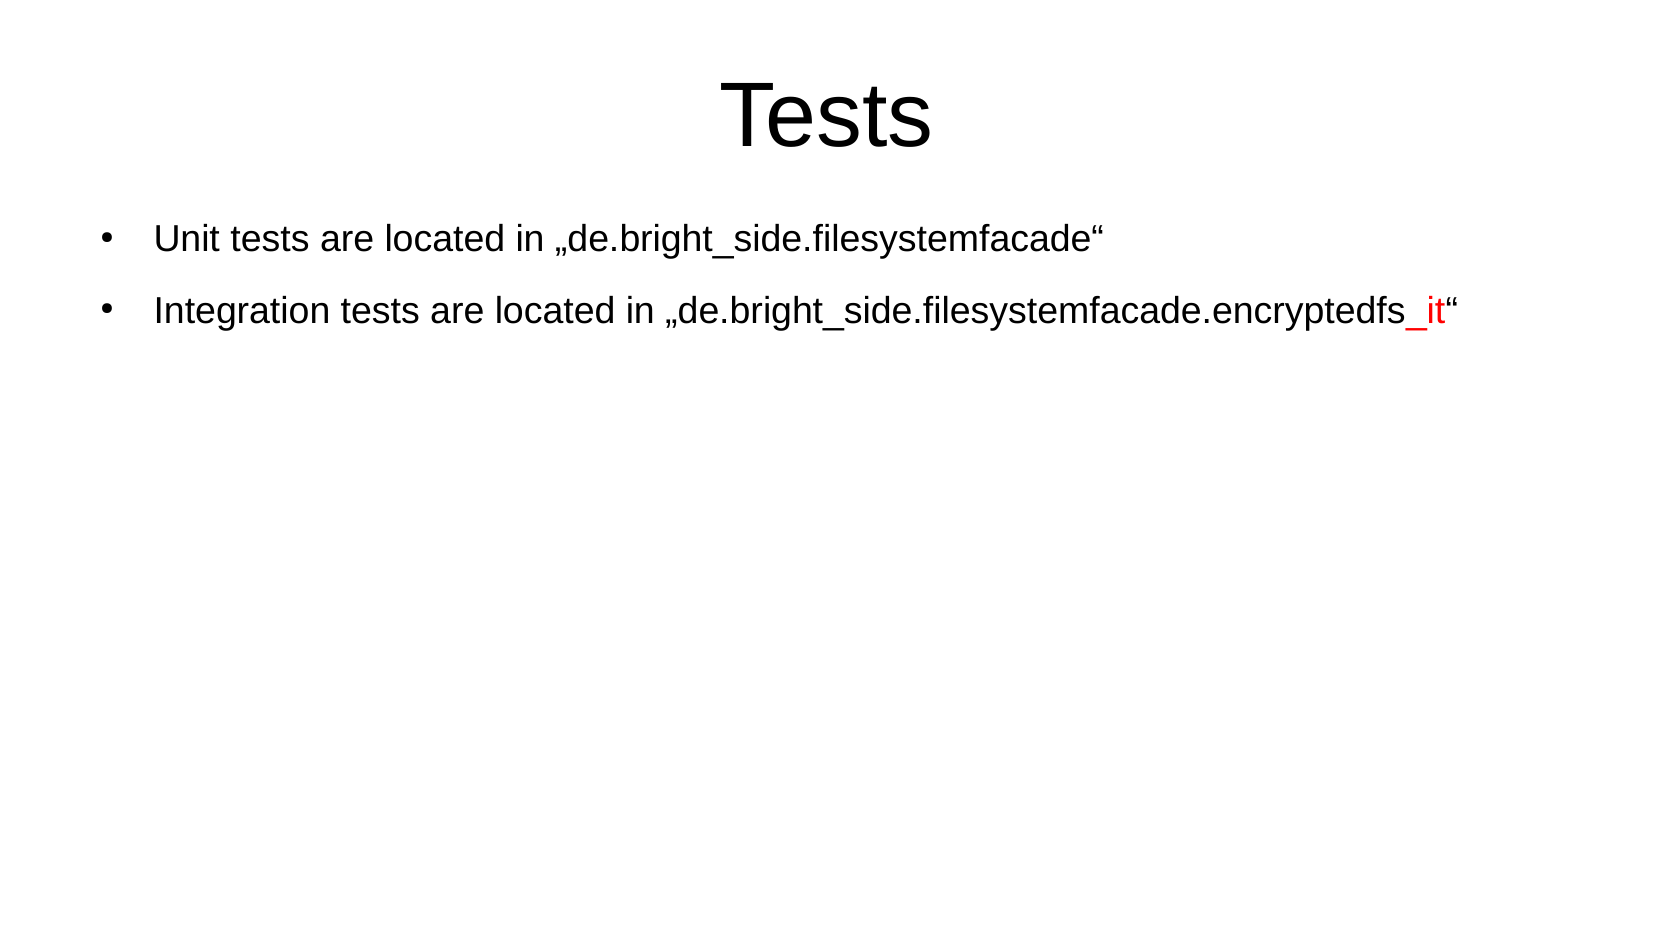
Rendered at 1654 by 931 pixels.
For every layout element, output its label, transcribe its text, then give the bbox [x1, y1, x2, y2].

title Tests [82, 37, 1571, 193]
list Unit tests are located in „de.bright_side.filesystemfacade“ Integration tests are located in „de.bright_side.filesystemfacade.encryptedfs_it“ [82, 217, 1571, 758]
